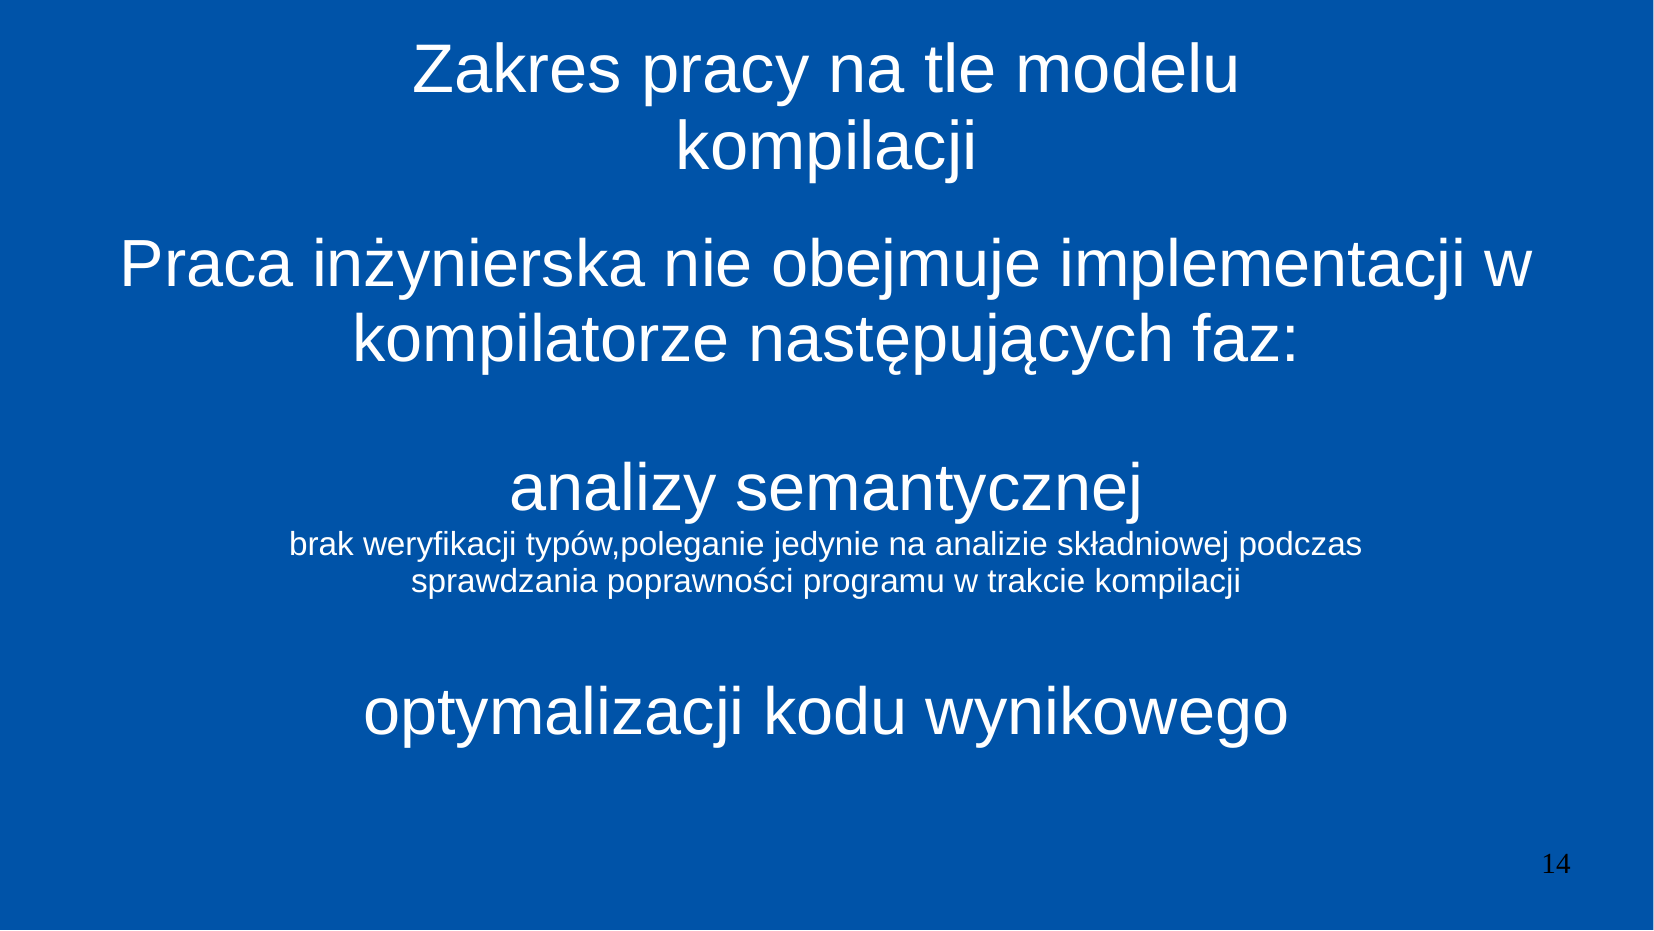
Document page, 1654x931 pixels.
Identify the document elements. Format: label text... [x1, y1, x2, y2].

title Zakres pracy na tle modelu kompilacji [389, 25, 1264, 189]
subtitle Praca inżynierska nie obejmuje implementacji w kompilatorze następujących faz: analizy semantycznej brak weryfikacji typów,poleganie jedynie na analizie składniowej podczas sprawdzania poprawności programu w trakcie kompilacji optymalizacji kodu wynikowego [82, 217, 1571, 758]
